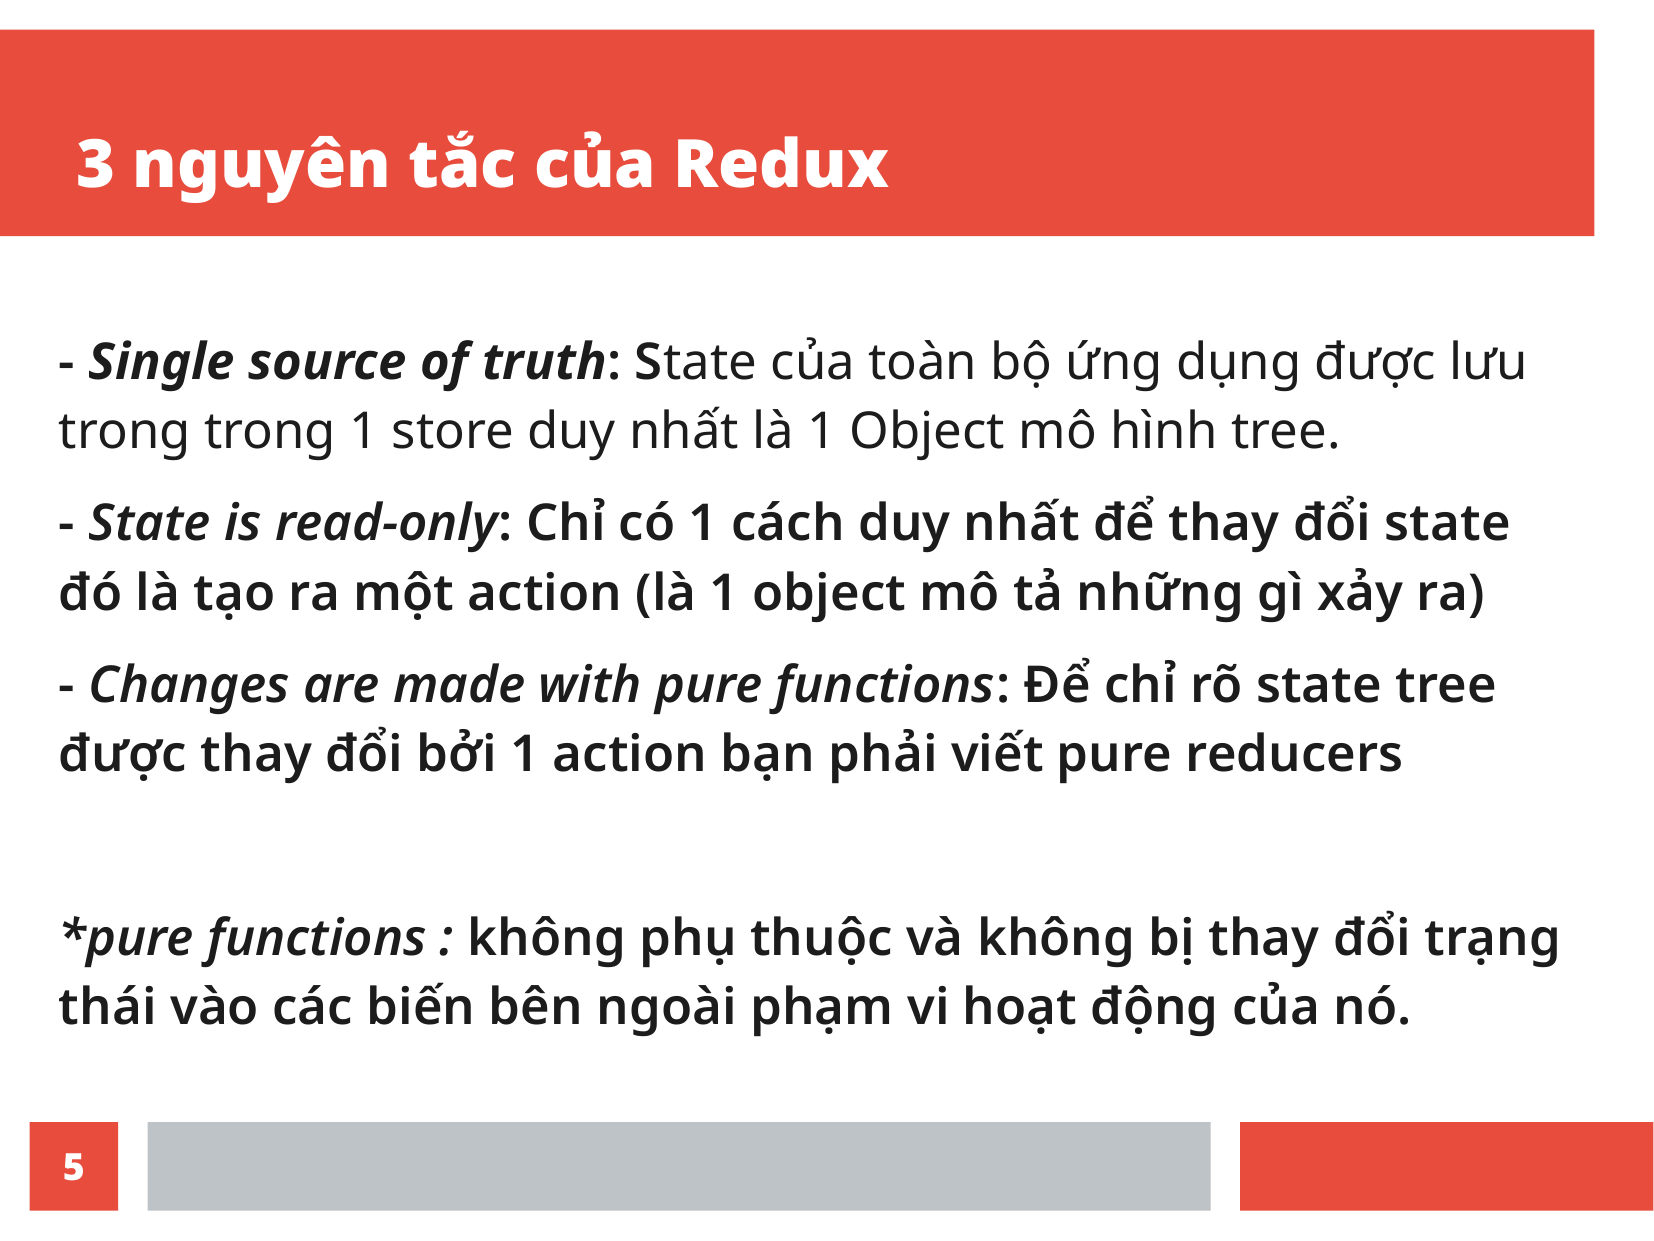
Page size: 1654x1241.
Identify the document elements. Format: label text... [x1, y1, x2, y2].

title 3 nguyên tắc của Redux [59, 59, 1595, 207]
list - Single source of truth: State của toàn bộ ứng dụng được lưu trong trong 1 store duy nhất là 1 Object mô hình tree. - State is read-only: Chỉ có 1 cách duy nhất để thay đổi state đó là tạo ra một action (là 1 object mô tả những gì xảy ra) - Changes are made with pure functions: Để chỉ rõ state tree được thay đổi bởi 1 action bạn phải viết pure reducers *pure functions : không phụ thuộc và không bị thay đổi trạng thái vào các biến bên ngoài phạm vi hoạt động của nó. [59, 324, 1565, 1093]
